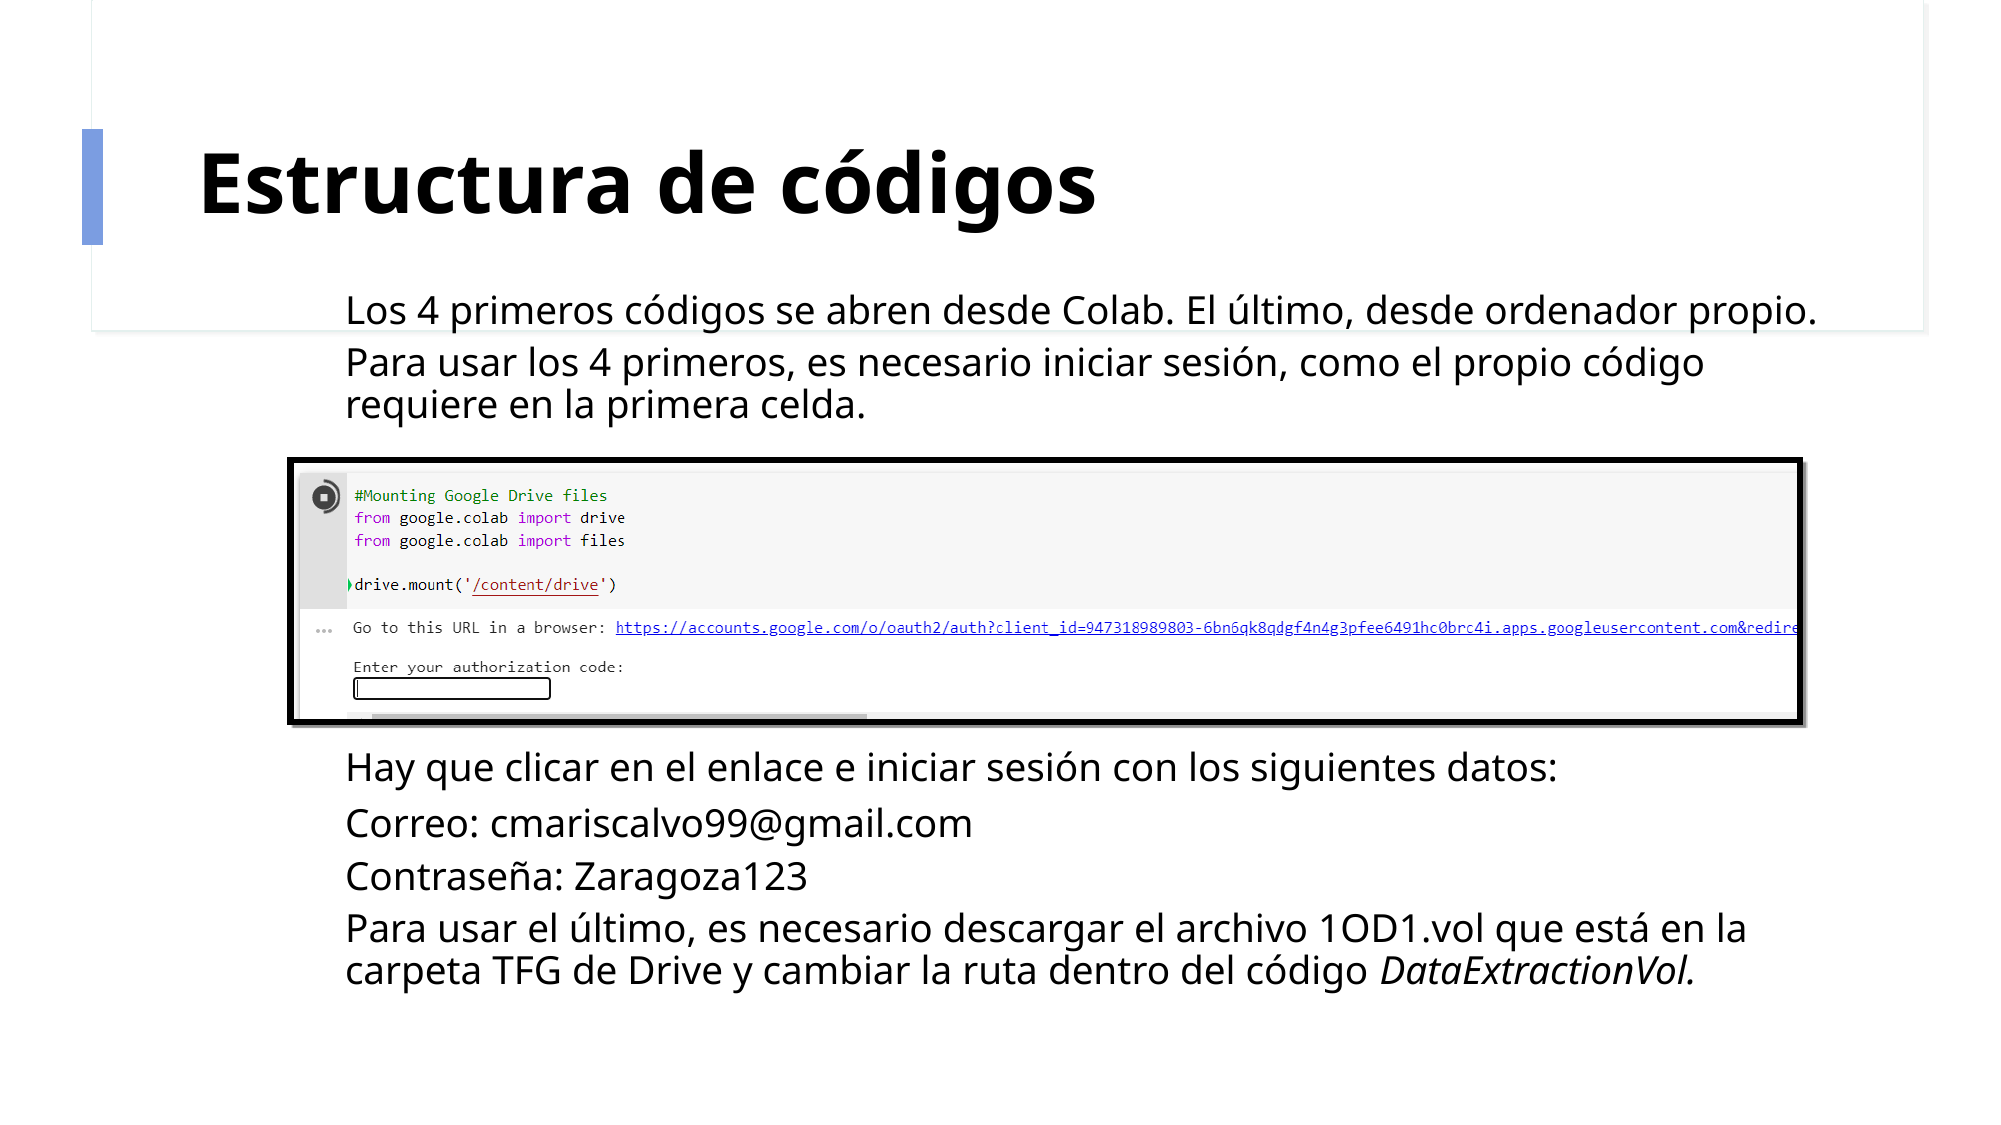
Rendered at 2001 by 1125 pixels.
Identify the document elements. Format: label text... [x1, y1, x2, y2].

list Los 4 primeros códigos se abren desde Colab. El último, desde ordenador propio. Para usar los 4 primeros, es necesario iniciar sesión, como el propio código requiere en la primera celda. Hay que clicar en el enlace e iniciar sesión con los siguientes datos: Correo: cmariscalvo99@gmail.com Contraseña: Zaragoza123 Para usar el último, es necesario descargar el archivo 1OD1.vol que está en la carpeta TFG de Drive y cambiar la ruta dentro del código DataExtractionVol. [183, 283, 1852, 1013]
title Estructura de códigos [183, 90, 1852, 283]
picture [293, 463, 1797, 719]
